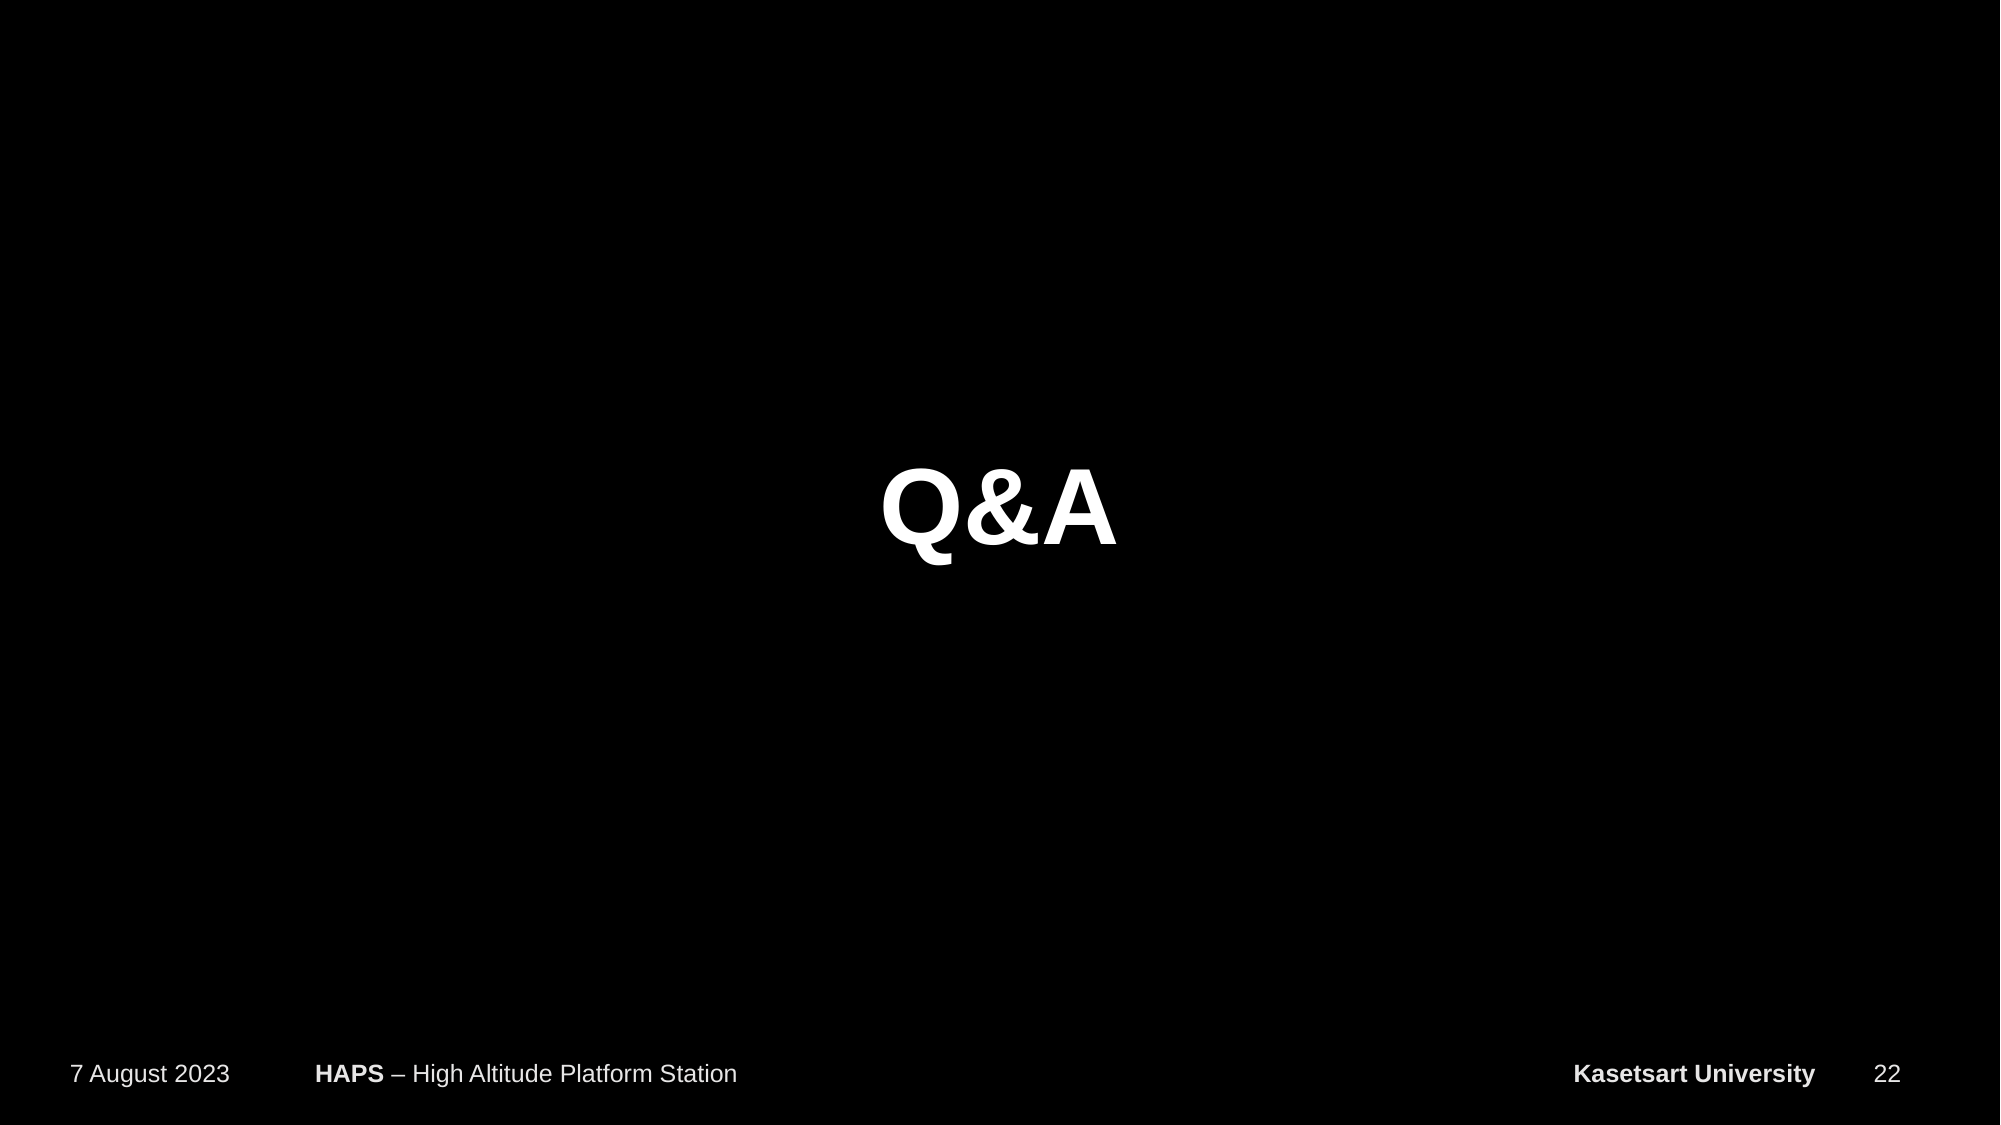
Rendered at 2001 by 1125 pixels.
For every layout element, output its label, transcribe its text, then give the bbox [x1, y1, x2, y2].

text_box HAPS – High Altitude Platform Station Kasetsart University [272, 1042, 1858, 1103]
text_box [1858, 1042, 1945, 1103]
title Q&A [55, 184, 1945, 576]
text_box 7 August 2023 [55, 1042, 248, 1103]
